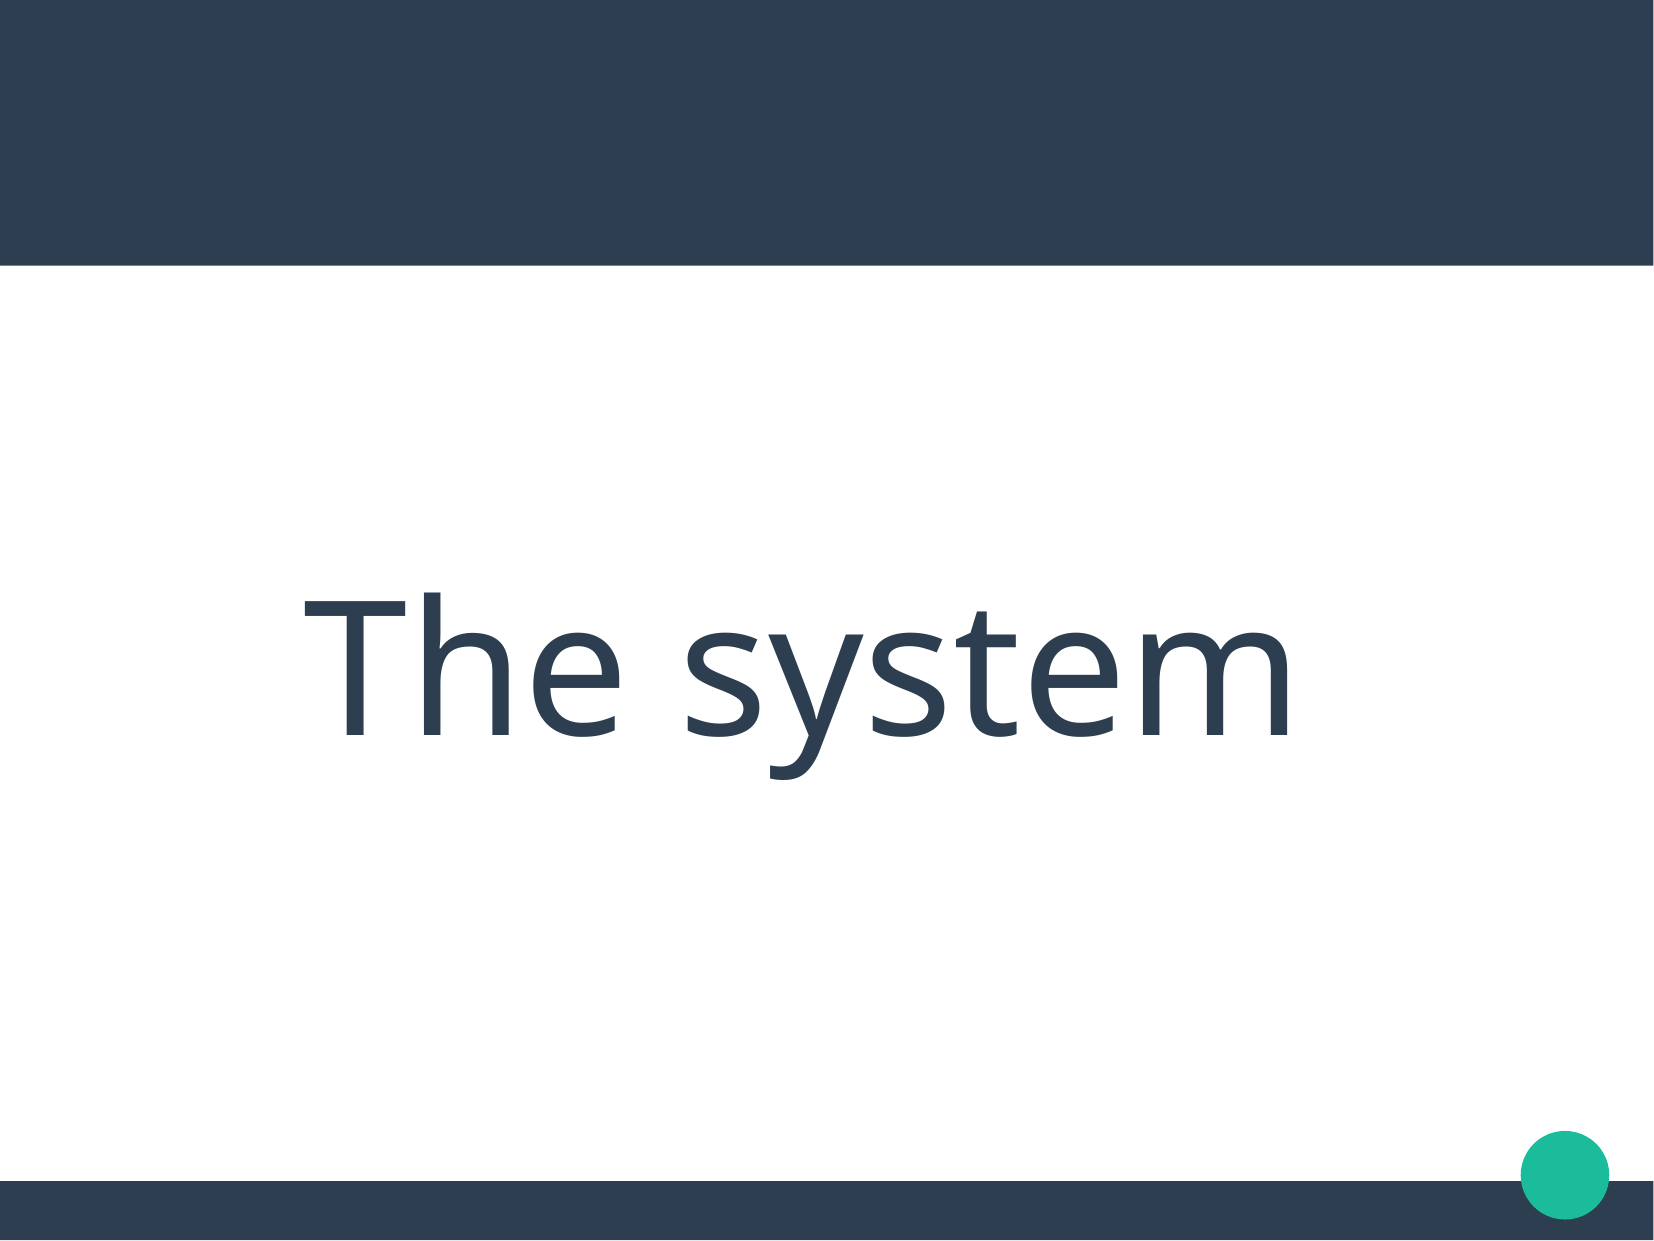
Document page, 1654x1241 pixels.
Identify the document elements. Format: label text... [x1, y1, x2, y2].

subtitle The system [35, 298, 1571, 1028]
